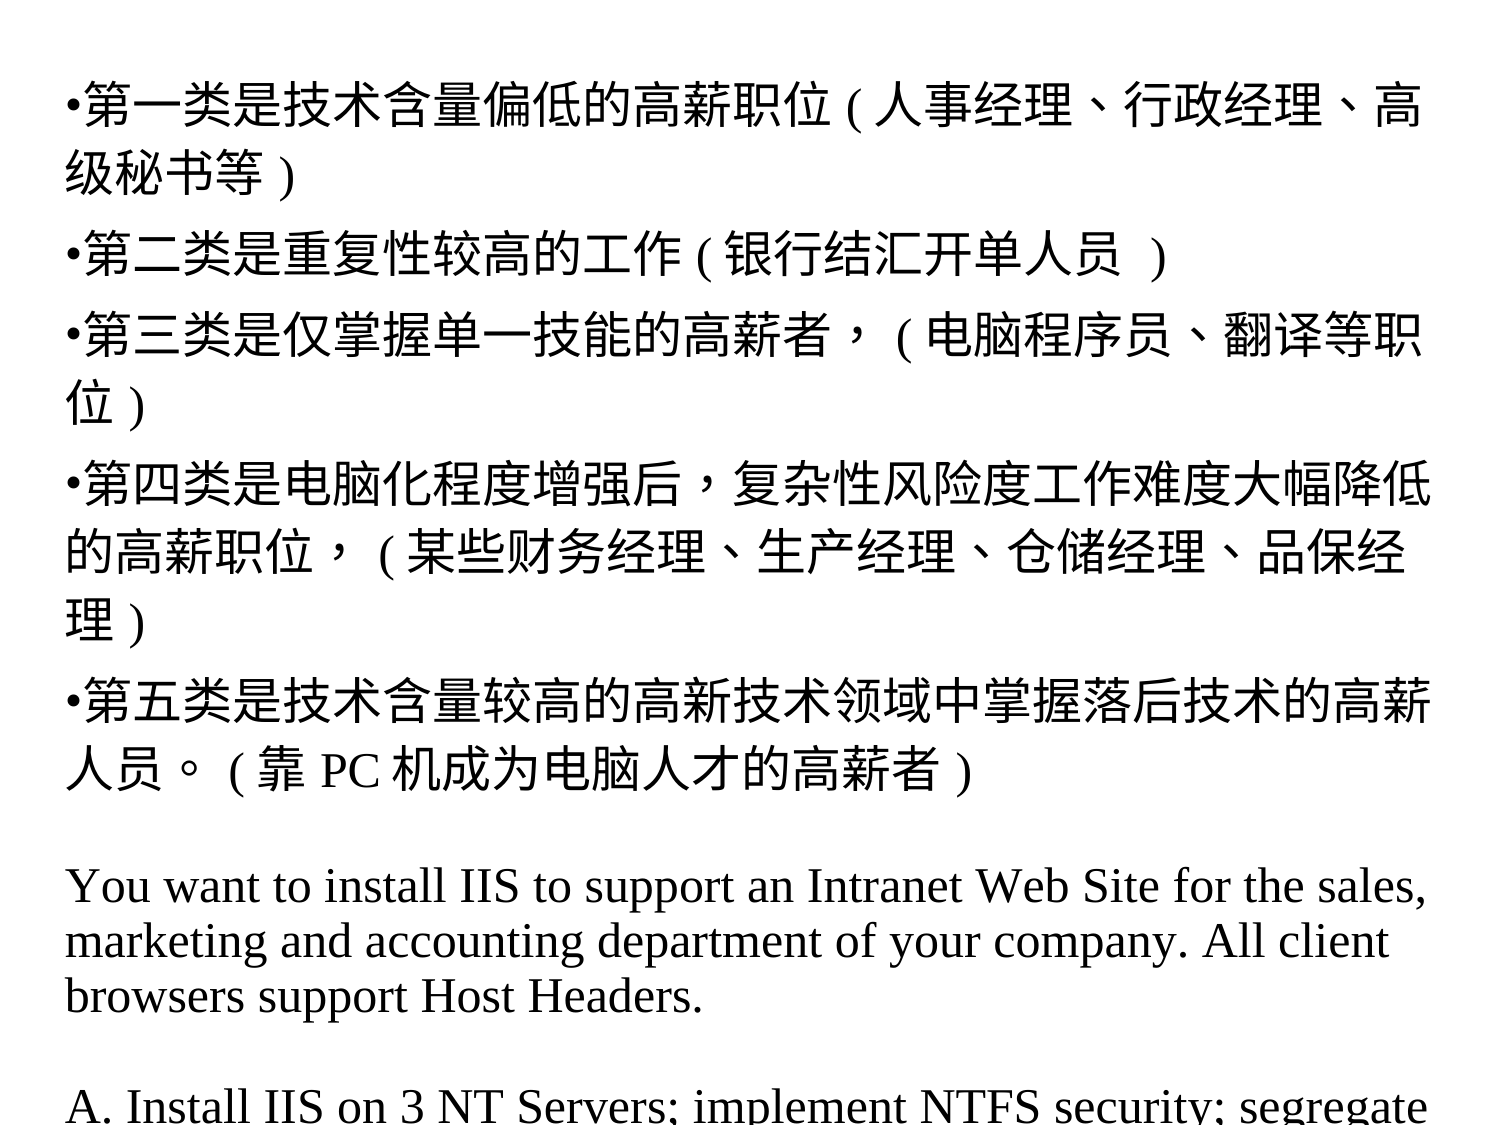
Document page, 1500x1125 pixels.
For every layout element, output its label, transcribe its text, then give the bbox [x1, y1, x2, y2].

text_box 第一类是技术含量偏低的高薪职位(人事经理、行政经理、高级秘书等) 第二类是重复性较高的工作(银行结汇开单人员 ) 第三类是仅掌握单一技能的高薪者，(电脑程序员、翻译等职位) 第四类是电脑化程度增强后，复杂性风险度工作难度大幅降低的高薪职位，(某些财务经理、生产经理、仓储经理、品保经理) 第五类是技术含量较高的高新技术领域中掌握落后技术的高薪人员。(靠PC机成为电脑人才的高薪者) You want to install IIS to support an Intranet Web Site for the sales, marketing and accounting department of your company. All client browsers support Host Headers. A. Install IIS on 3 NT Servers; implement NTFS security; segregate computers for each department B. Install IIS on 1 NT Servers; implement NTFS security; implement Host Headers C. Install IIS on 1 NT Workstations; implement NTFS security D. Install IIS on 3 Win95 computers; implement share-level security [50, 62, 1450, 1125]
